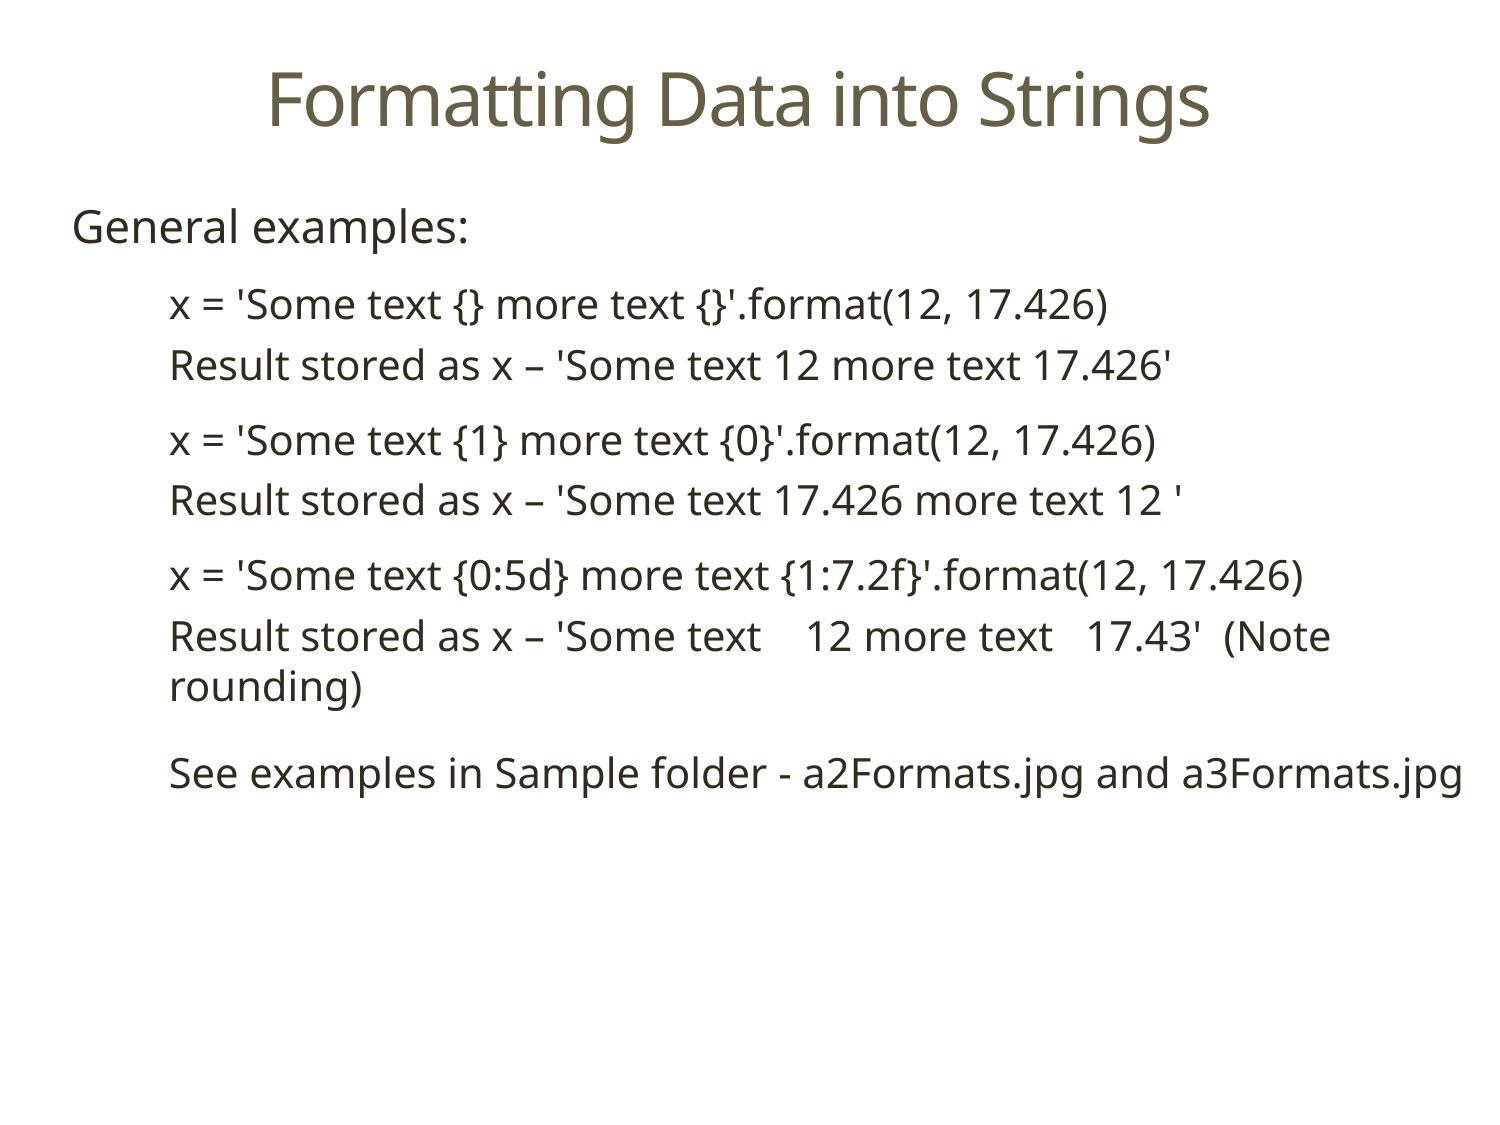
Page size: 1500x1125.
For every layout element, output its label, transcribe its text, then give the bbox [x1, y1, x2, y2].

list General examples: x = 'Some text {} more text {}'.format(12, 17.426) Result stored as x – 'Some text 12 more text 17.426' x = 'Some text {1} more text {0}'.format(12, 17.426) Result stored as x – 'Some text 17.426 more text 12 ' x = 'Some text {0:5d} more text {1:7.2f}'.format(12, 17.426) Result stored as x – 'Some text 12 more text 17.43' (Note rounding) See examples in Sample folder - a2Formats.jpg and a3Formats.jpg [18, 190, 1490, 1098]
title Formatting Data into Strings [18, 2, 1460, 190]
